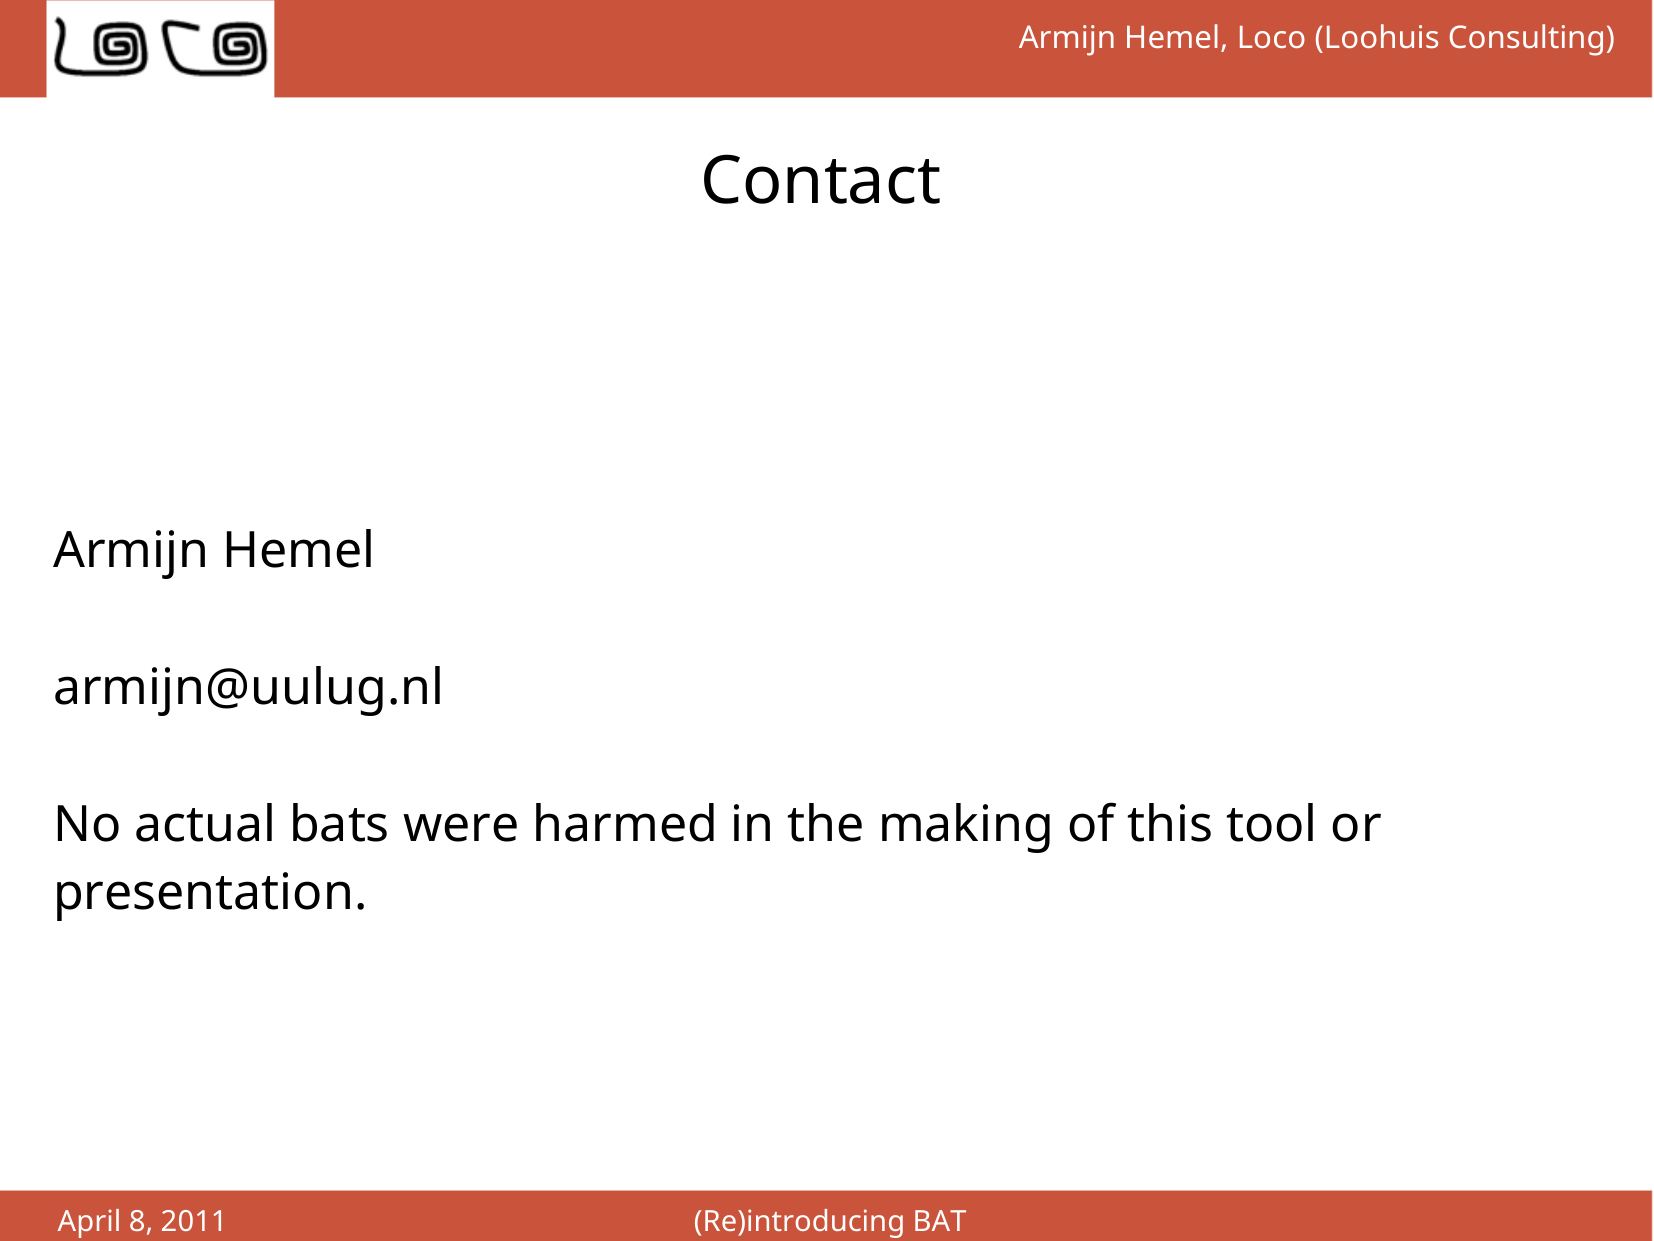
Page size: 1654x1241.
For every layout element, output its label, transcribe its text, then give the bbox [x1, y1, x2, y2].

picture [0, 0, 1654, 1241]
subtitle Armijn Hemel armijn@uulug.nl No actual bats were harmed in the making of this tool or presentation. [53, 265, 1595, 1173]
title Contact [47, 125, 1595, 229]
